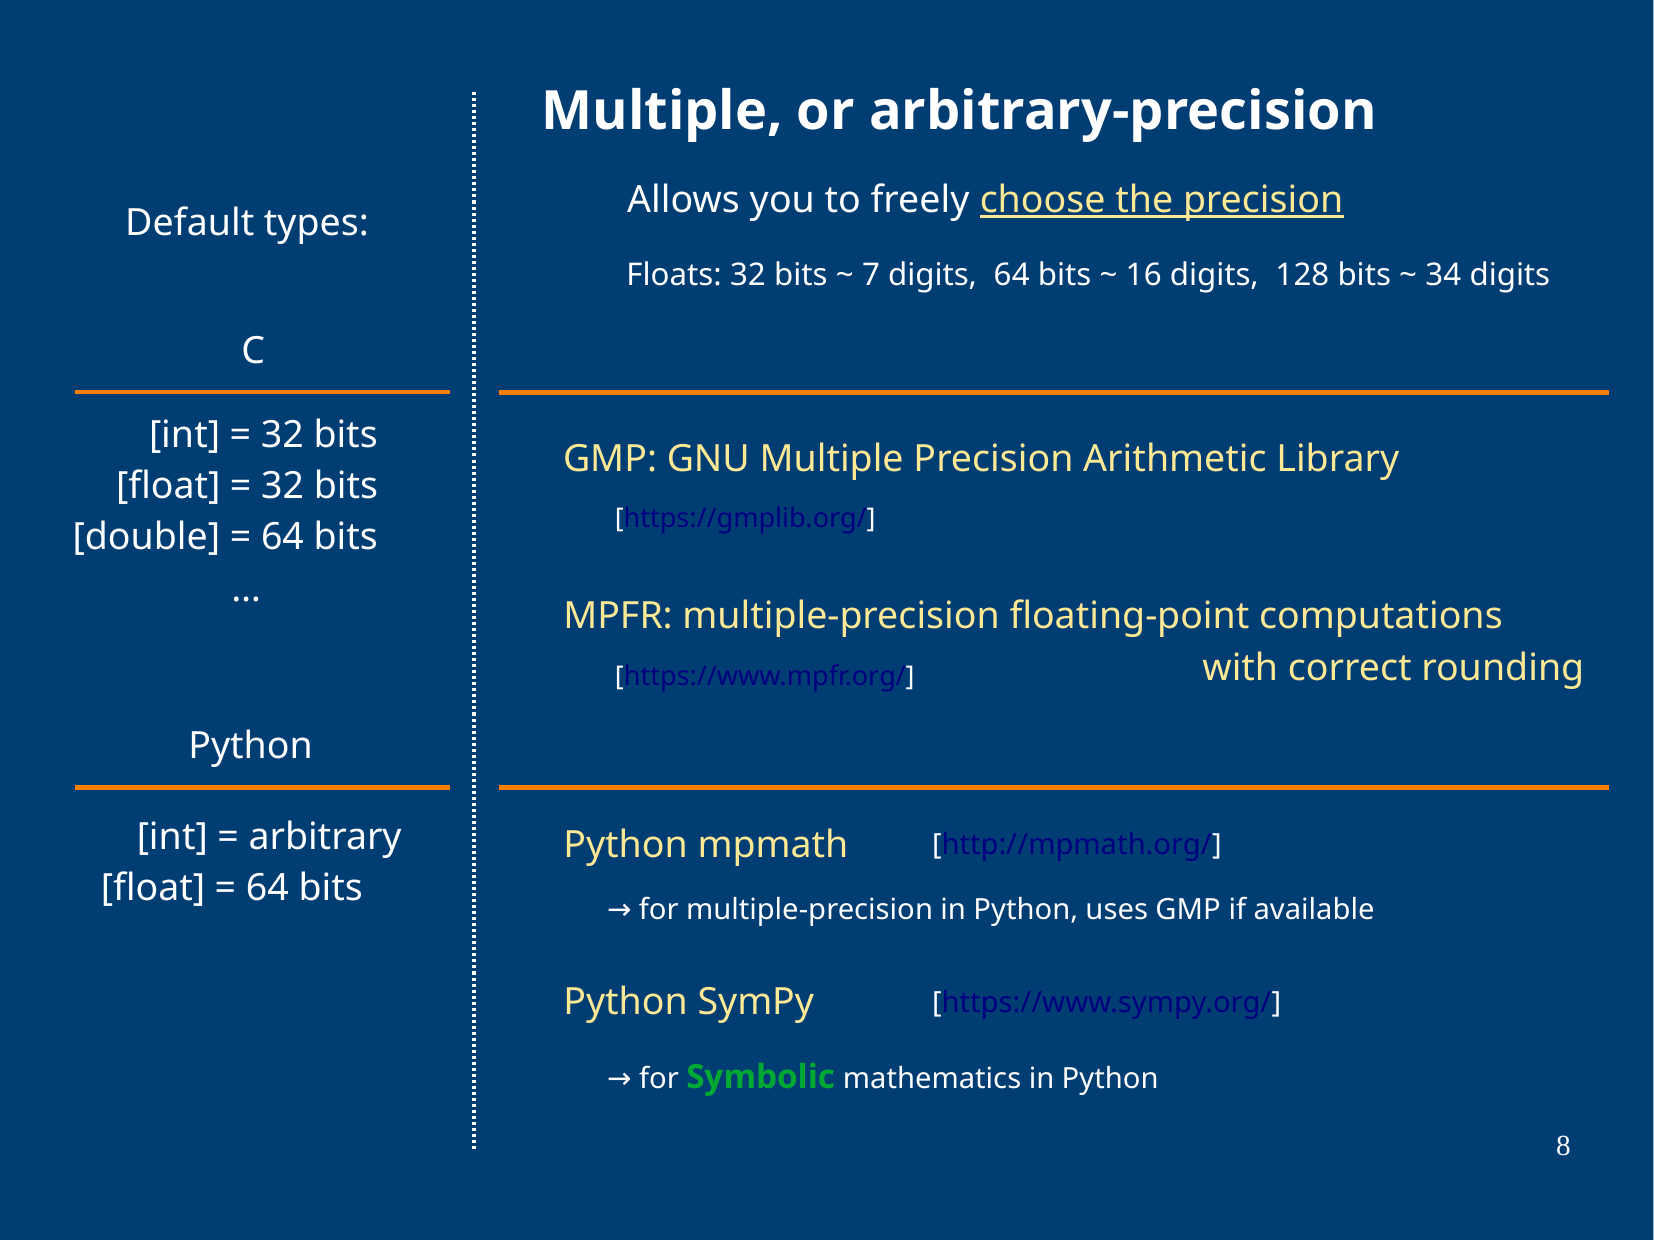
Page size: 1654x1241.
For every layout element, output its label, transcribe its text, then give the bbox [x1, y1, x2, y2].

text_box [https://www.mpfr.org/] [600, 649, 1057, 709]
text_box GMP: GNU Multiple Precision Arithmetic Library [548, 424, 1654, 500]
text_box Floats: 32 bits ~ 7 digits, 64 bits ~ 16 digits, 128 bits ~ 34 digits [611, 244, 1654, 311]
text_box Multiple, or arbitrary-precision [526, 64, 1654, 165]
text_box C [226, 316, 305, 390]
text_box [https://gmplib.org/] [600, 491, 1018, 552]
text_box → for Symbolic mathematics in Python [592, 1046, 1436, 1116]
text_box Default types: [110, 187, 504, 264]
text_box Python [173, 711, 394, 785]
text_box [http://mpmath.org/] [917, 815, 1376, 879]
text_box Python SymPy [548, 967, 949, 1043]
text_box Python mpmath [548, 810, 1001, 886]
text_box [int] = 32 bits [float] = 32 bits [double] = 64 bits … [57, 400, 537, 644]
text_box MPFR: multiple-precision floating-point computations with correct rounding [548, 581, 1654, 713]
text_box [https://www.sympy.org/] [917, 973, 1445, 1037]
text_box [int] = arbitrary [float] = 64 bits [86, 802, 561, 934]
text_box → for multiple-precision in Python, uses GMP if available [592, 880, 1654, 944]
text_box Allows you to freely choose the precision [612, 164, 1654, 241]
